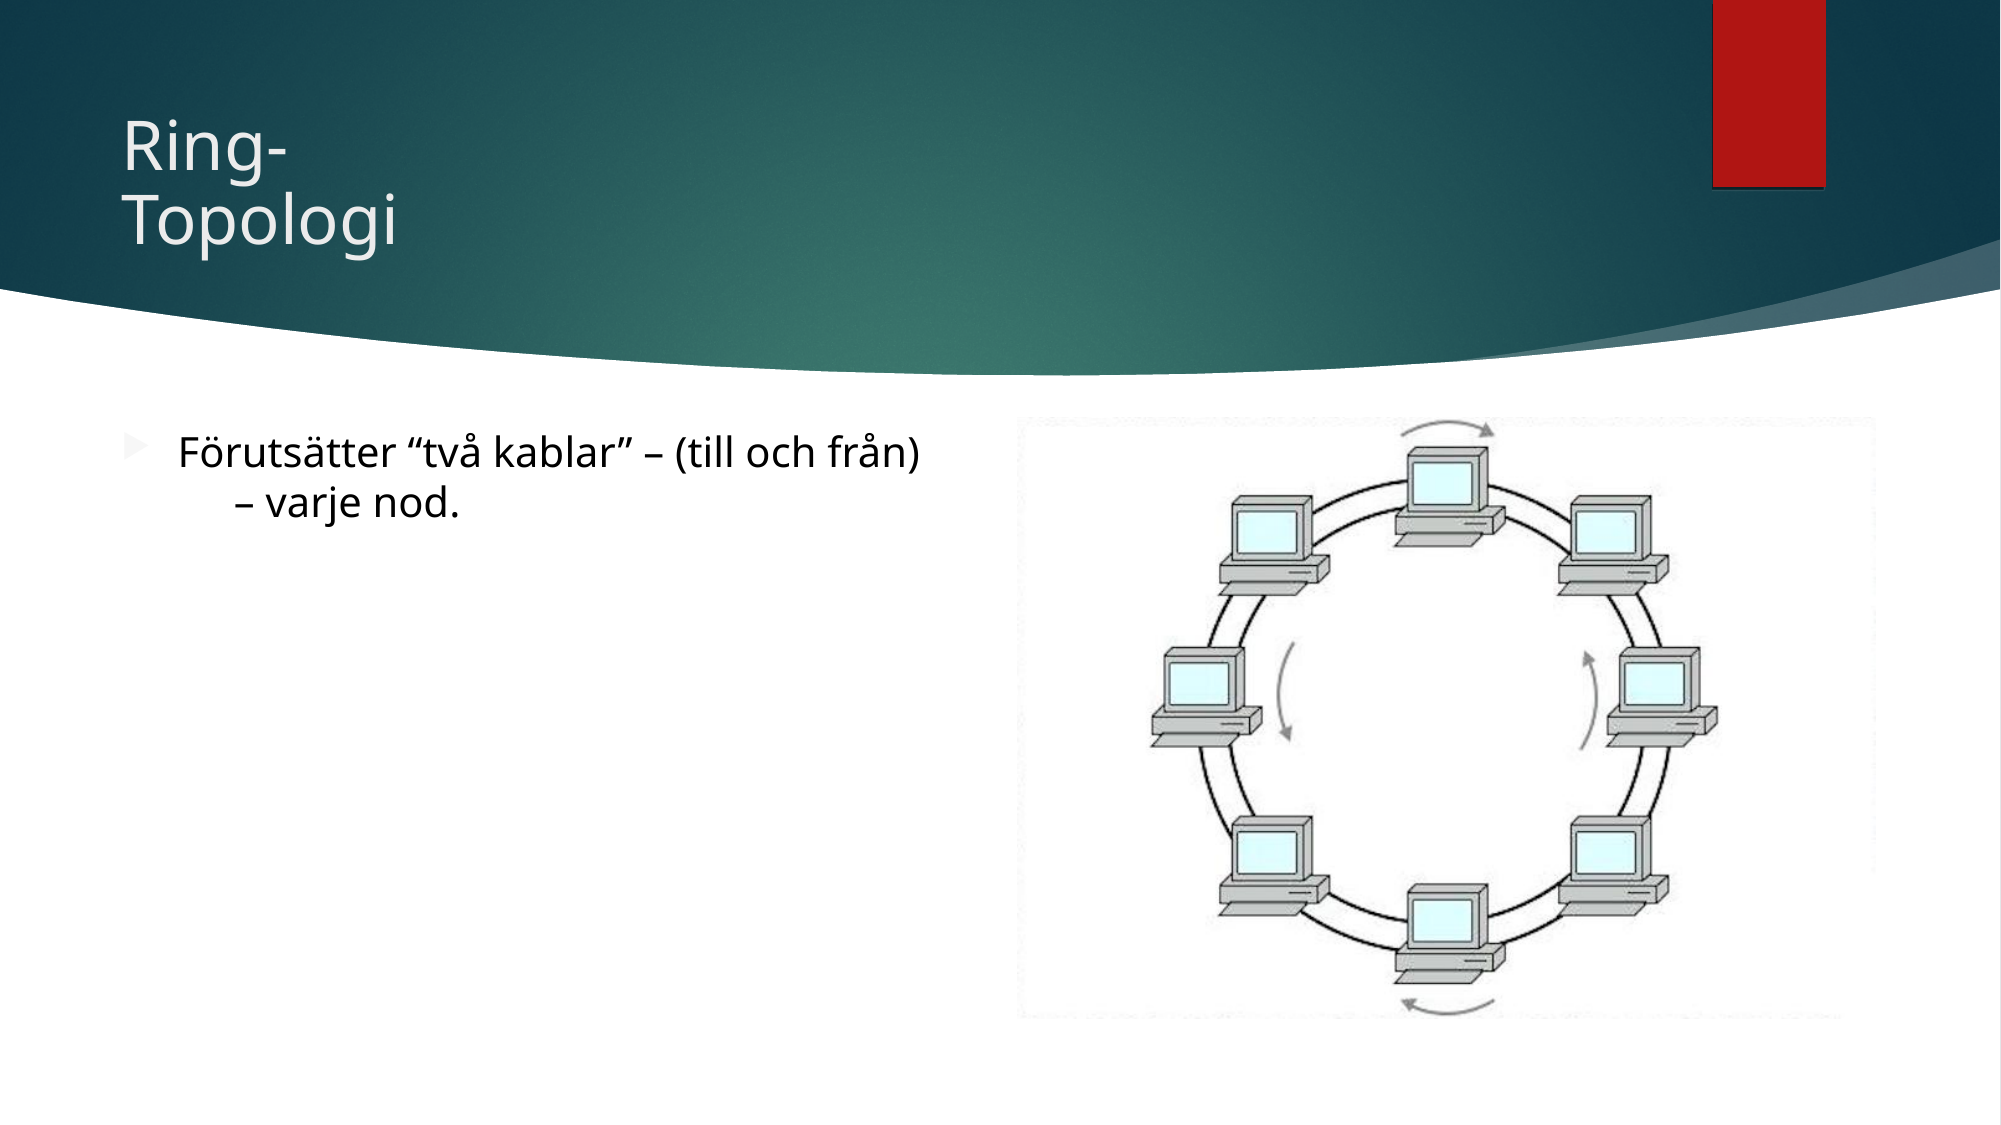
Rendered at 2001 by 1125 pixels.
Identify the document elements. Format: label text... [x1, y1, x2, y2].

text_box [0, 0, 2000, 1125]
picture [1017, 418, 1876, 1019]
title Ring- Topologi [106, 103, 1625, 271]
list Förutsätter “två kablar” – (till och från) – varje nod. [106, 418, 947, 1019]
